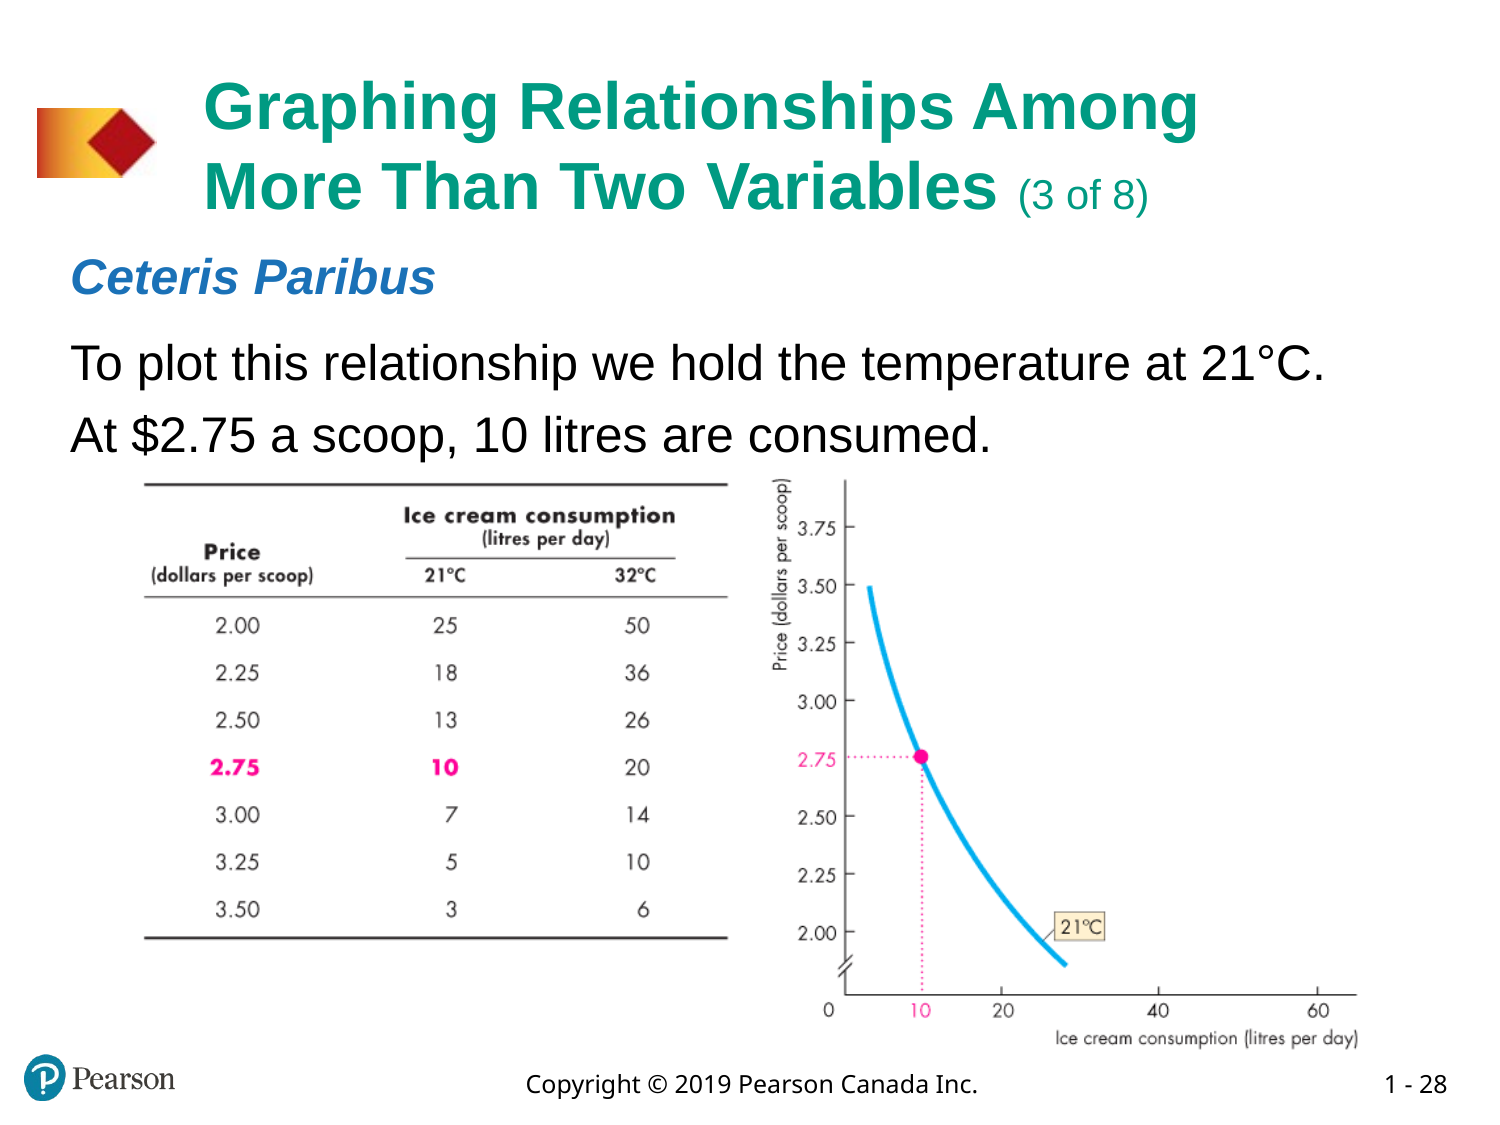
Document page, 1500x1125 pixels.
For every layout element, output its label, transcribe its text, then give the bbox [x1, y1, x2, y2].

picture [37, 108, 157, 178]
list Ceteris Paribus To plot this relationship we hold the temperature at 21°C. At $2.75 a scoop, 10 litres are consumed. [37, 237, 1463, 459]
picture [49, 474, 1368, 1101]
picture [24, 1084, 35, 1101]
title Graphing Relationships Among More Than Two Variables (3 of 8) [188, 50, 1364, 236]
picture [24, 1054, 43, 1074]
picture [31, 1063, 59, 1095]
